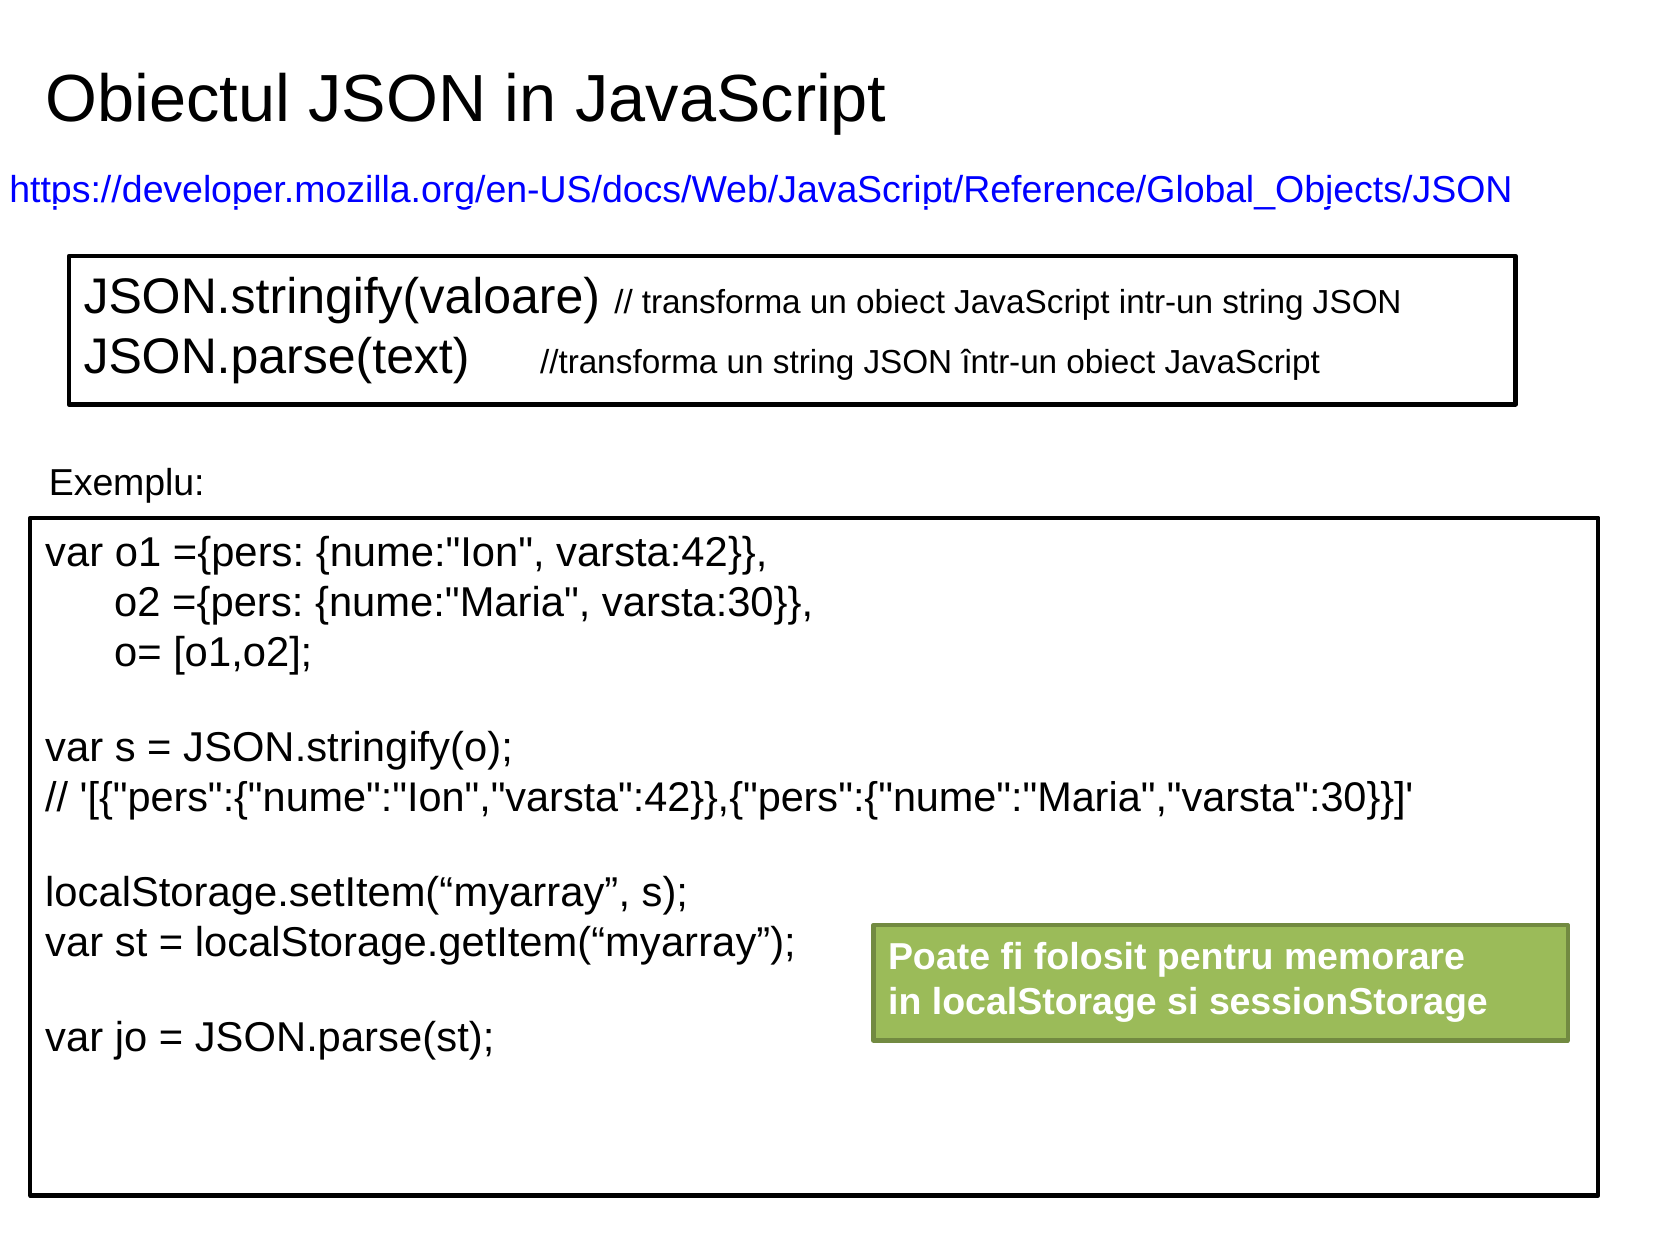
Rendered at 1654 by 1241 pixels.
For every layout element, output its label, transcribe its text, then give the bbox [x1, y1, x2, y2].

text_box Obiectul JSON in JavaScript [31, 47, 994, 153]
text_box Poate fi folosit pentru memorare in localStorage si sessionStorage [873, 924, 1568, 1041]
text_box Exemplu: [33, 451, 239, 517]
text_box https://developer.mozilla.org/en-US/docs/Web/JavaScript/Reference/Global_Objects/JSON [0, 157, 1654, 224]
text_box JSON.stringify(valoare) // transforma un obiect JavaScript intr-un string JSON JSON.parse(text) //transforma un string JSON într-un obiect JavaScript [68, 255, 1516, 405]
text_box var o1 ={pers: {nume:"Ion", varsta:42}}, o2 ={pers: {nume:"Maria", varsta:30}}, o= [o1,o2]; var s = JSON.stringify(o); // '[{"pers":{"nume":"Ion","varsta":42}},{"pers":{"nume":"Maria","varsta":30}}]' localStorage.setItem(“myarray”, s); var st = localStorage.getItem(“myarray”); var jo = JSON.parse(st); [30, 517, 1599, 1196]
